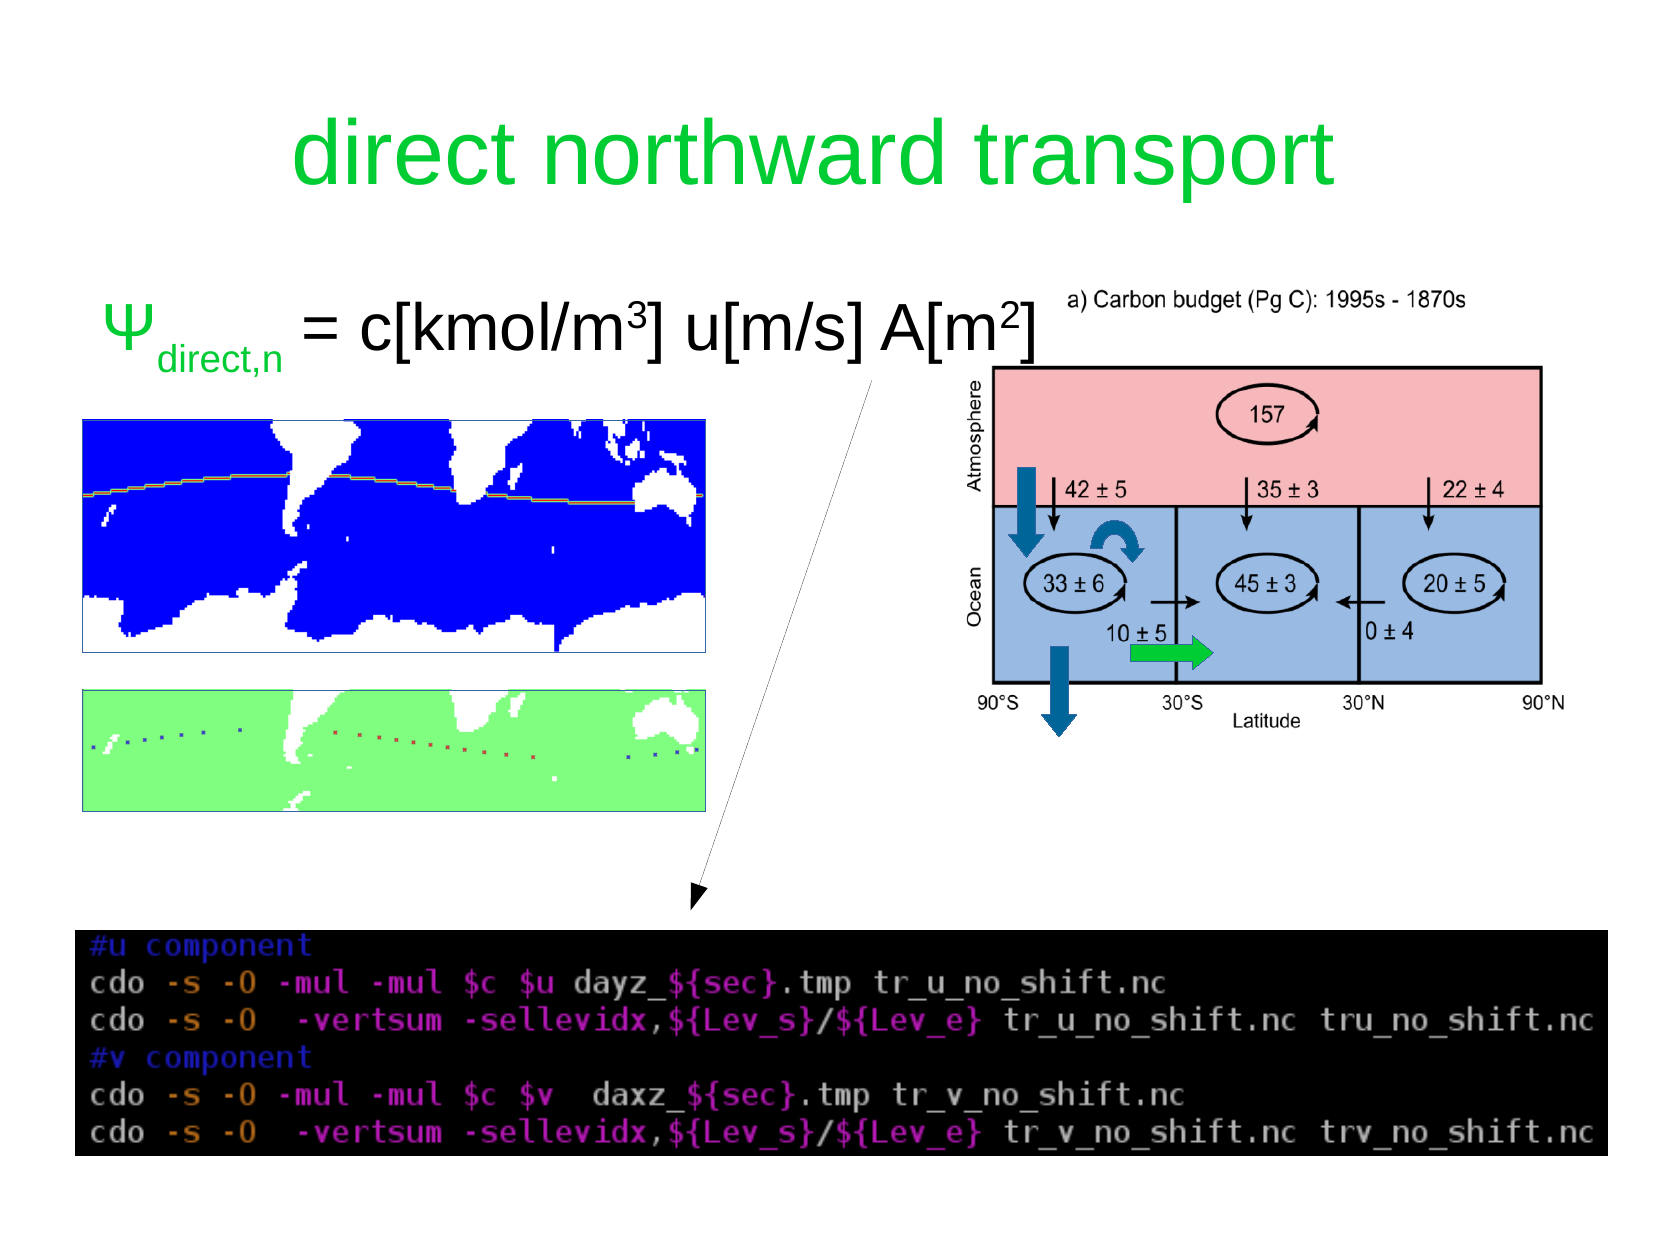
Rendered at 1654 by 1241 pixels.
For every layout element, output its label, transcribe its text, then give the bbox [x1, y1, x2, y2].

picture [82, 689, 706, 812]
title direct northward transport [82, 49, 1571, 257]
picture [82, 419, 706, 653]
subtitle Ψdirect,n = c[kmol/m3] u[m/s] A[m2] [82, 290, 1571, 930]
picture [885, 256, 1651, 766]
picture [75, 930, 1608, 1156]
